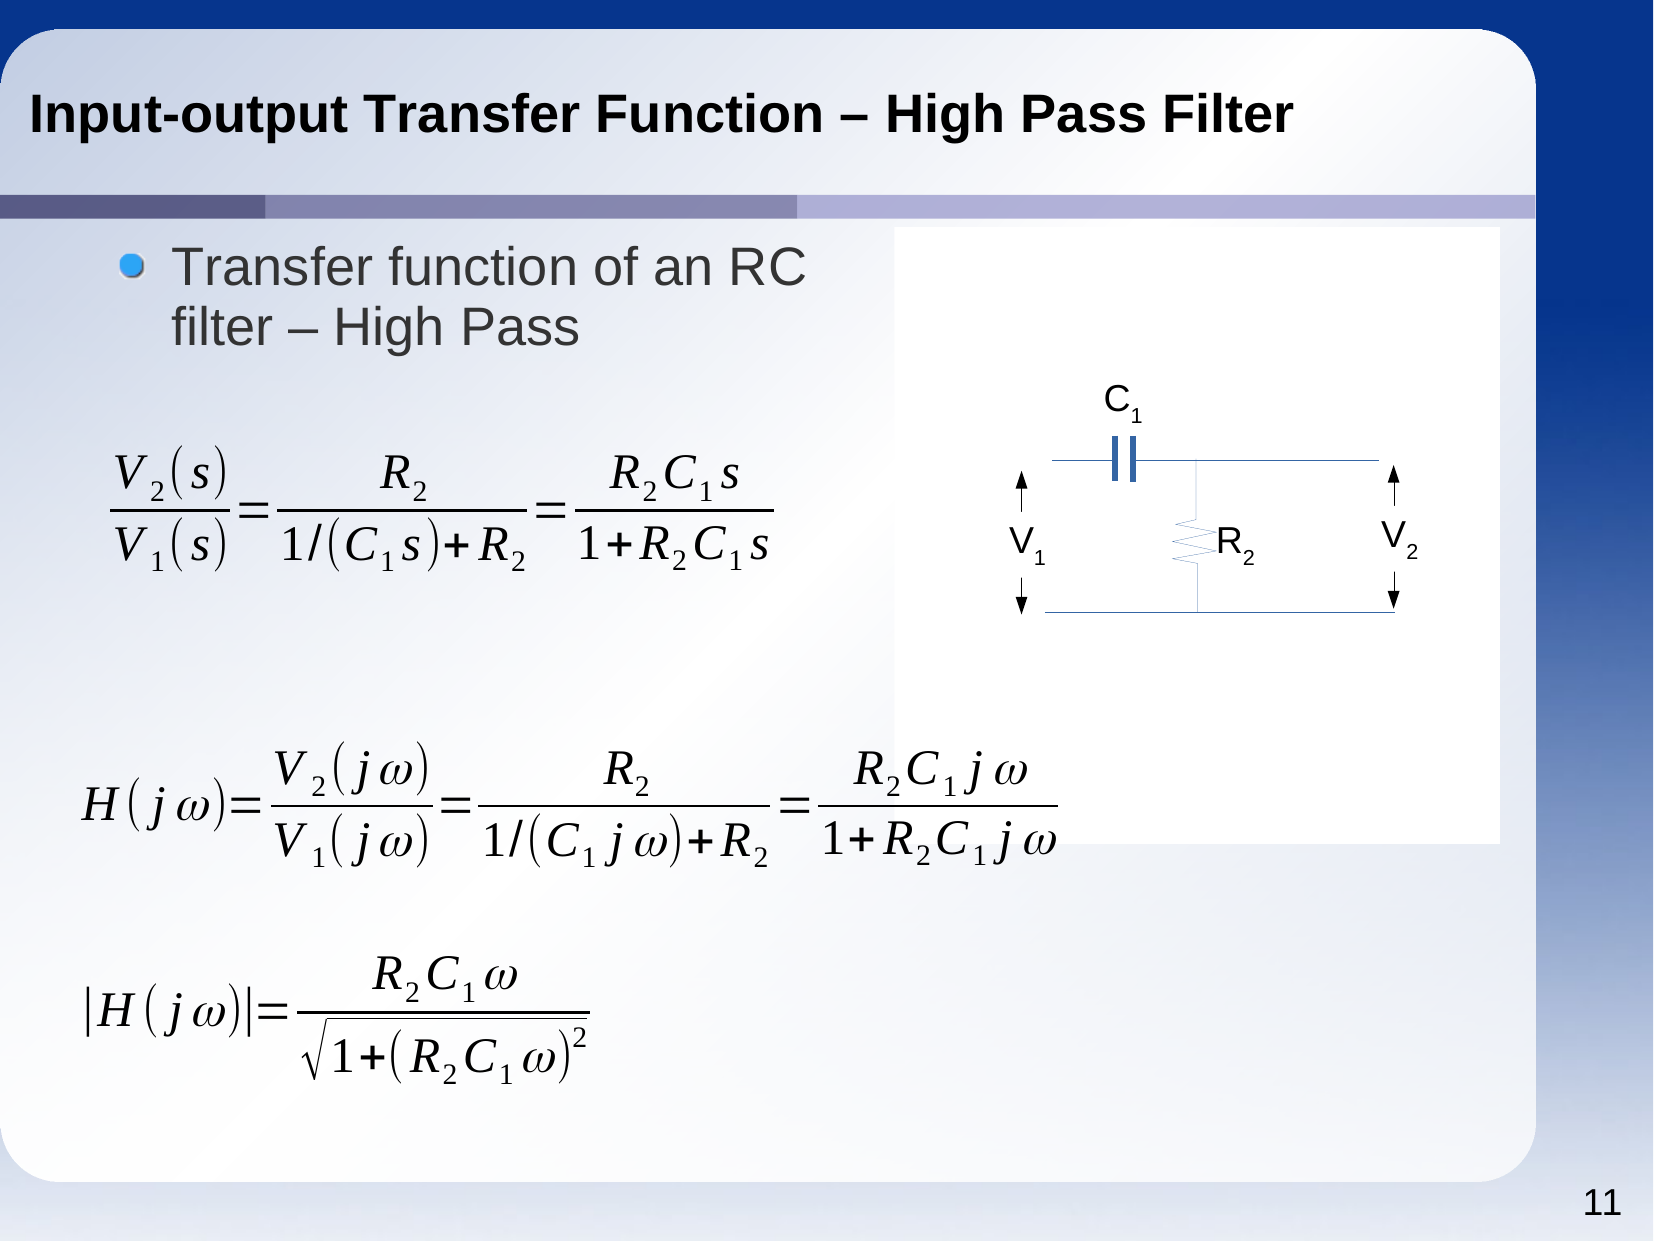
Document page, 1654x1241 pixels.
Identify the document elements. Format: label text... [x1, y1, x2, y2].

picture [0, 0, 1654, 1241]
list Transfer function of an RC filter – High Pass [29, 236, 886, 1152]
chart [72, 226, 1501, 875]
title Input-output Transfer Function – High Pass Filter [29, 49, 1506, 178]
chart [72, 945, 599, 1092]
chart [101, 443, 782, 579]
